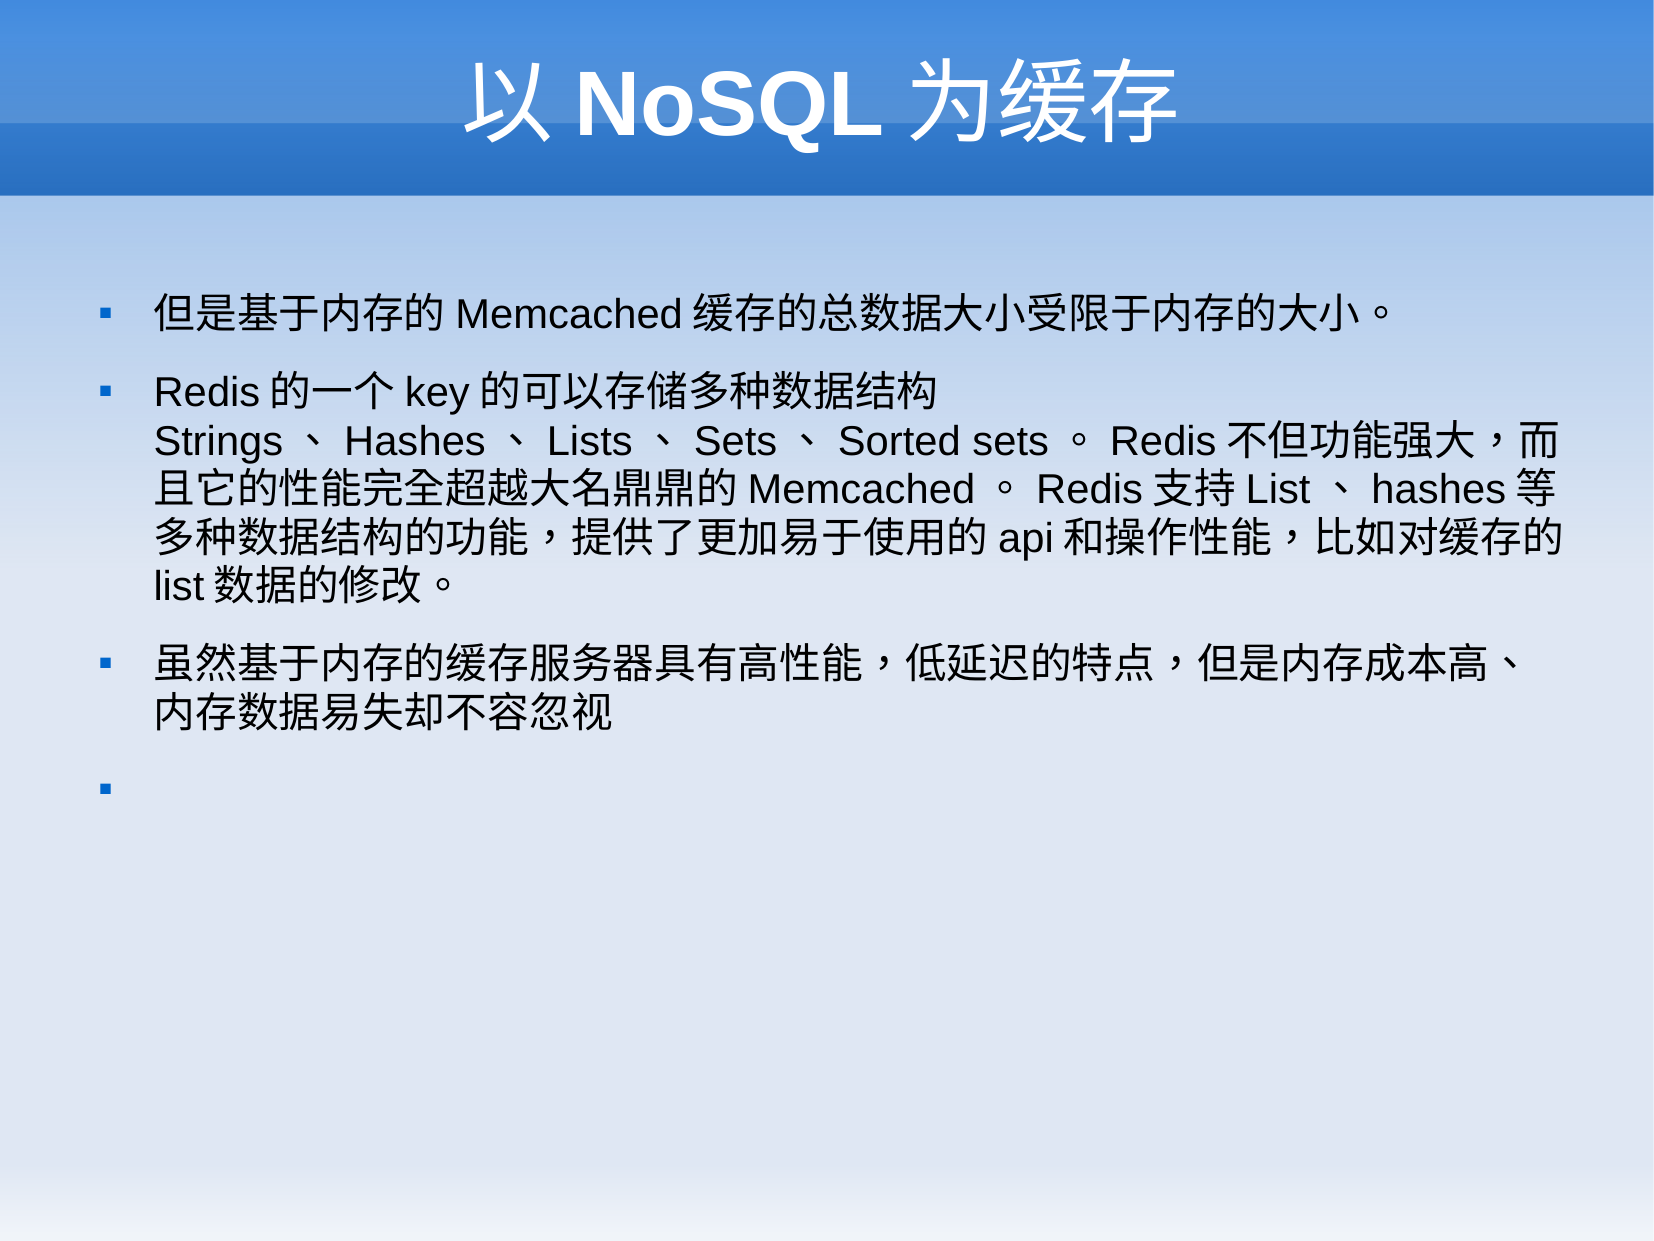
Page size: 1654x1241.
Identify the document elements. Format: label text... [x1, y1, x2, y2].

title 以NoSQL为缓存 [76, 7, 1565, 200]
picture [0, 0, 1654, 1241]
list 但是基于内存的Memcached缓存的总数据大小受限于内存的大小。 Redis的一个key的可以存储多种数据结构Strings、Hashes、Lists、Sets、Sorted sets。Redis不但功能强大，而且它的性能完全超越大名鼎鼎的Memcached。Redis支持List、hashes等多种数据结构的功能，提供了更加易于使用的api和操作性能，比如对缓存的list数据的修改。 虽然基于内存的缓存服务器具有高性能，低延迟的特点，但是内存成本高、内存数据易失却不容忽视 [82, 290, 1571, 1094]
